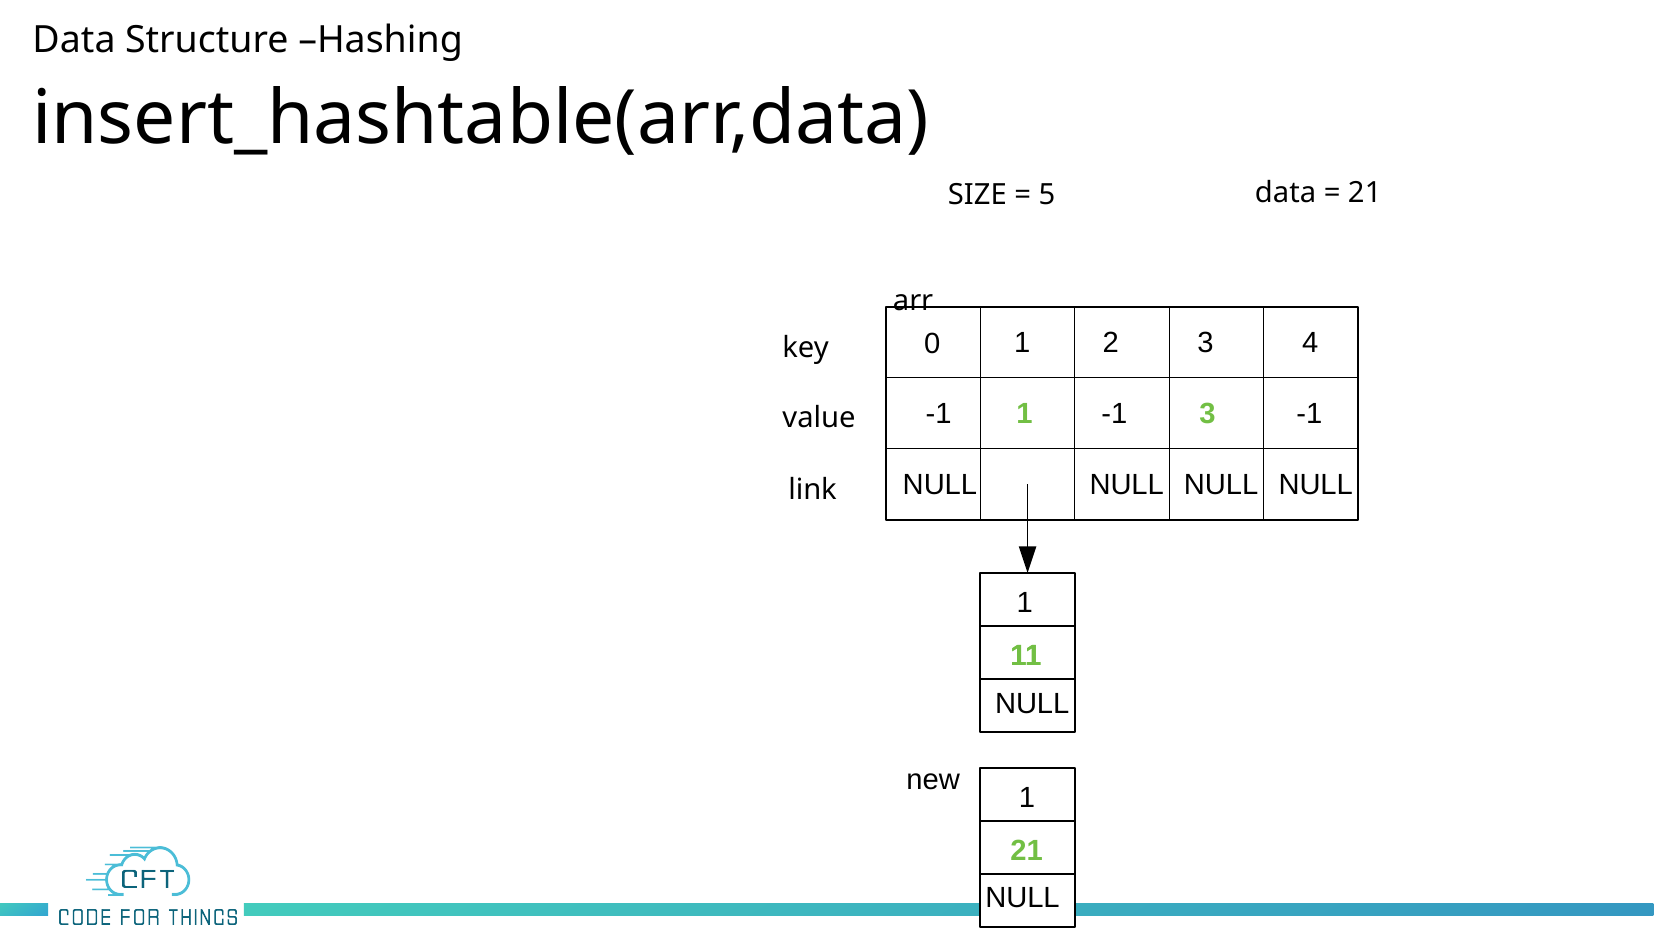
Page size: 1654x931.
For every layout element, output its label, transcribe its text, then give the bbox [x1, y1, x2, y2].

text_box [981, 449, 1074, 520]
text_box arr [878, 272, 1056, 322]
text_box SIZE = 5 [933, 165, 1111, 215]
text_box [885, 473, 980, 520]
text_box [1170, 378, 1263, 448]
text_box [980, 572, 1075, 679]
text_box 1 [999, 318, 1046, 367]
text_box [981, 378, 1074, 448]
title Data Structure –Hashing insert_hashtable(arr,data) [32, 12, 1184, 166]
text_box [981, 307, 1074, 377]
text_box [980, 727, 1075, 733]
text_box [980, 767, 1075, 873]
text_box [1264, 307, 1359, 377]
text_box 0 [909, 319, 956, 368]
text_box [1170, 307, 1263, 377]
text_box [898, 378, 980, 448]
text_box 11 [995, 631, 1075, 680]
text_box [1170, 508, 1263, 520]
text_box NULL [1169, 460, 1263, 508]
text_box NULL [1263, 460, 1368, 509]
text_box NULL [1074, 460, 1169, 508]
text_box [1075, 508, 1169, 520]
text_box -1 [1281, 389, 1338, 438]
text_box [980, 922, 1075, 928]
text_box [1075, 307, 1169, 377]
text_box value [767, 389, 898, 473]
text_box -1 [910, 389, 967, 438]
picture [59, 846, 237, 925]
text_box 1 [1001, 578, 1048, 626]
text_box [1170, 449, 1263, 460]
text_box 3 [1182, 318, 1229, 367]
text_box new [891, 755, 996, 804]
text_box 2 [1087, 318, 1134, 367]
text_box NULL [970, 873, 1075, 922]
text_box [910, 322, 980, 377]
text_box link [773, 460, 863, 510]
text_box [1264, 449, 1359, 460]
text_box NULL [980, 679, 1085, 727]
text_box key [767, 318, 910, 403]
text_box 4 [1287, 318, 1334, 367]
text_box 1 [1003, 773, 1050, 821]
text_box 1 [1001, 389, 1058, 438]
text_box 3 [1184, 389, 1241, 438]
text_box -1 [1086, 389, 1143, 438]
text_box [1075, 449, 1169, 460]
text_box [1264, 378, 1359, 448]
text_box [1264, 509, 1359, 520]
text_box data = 21 [1240, 163, 1418, 213]
text_box NULL [887, 460, 993, 509]
text_box [898, 449, 980, 460]
text_box [1075, 378, 1169, 448]
text_box 21 [995, 826, 1075, 873]
